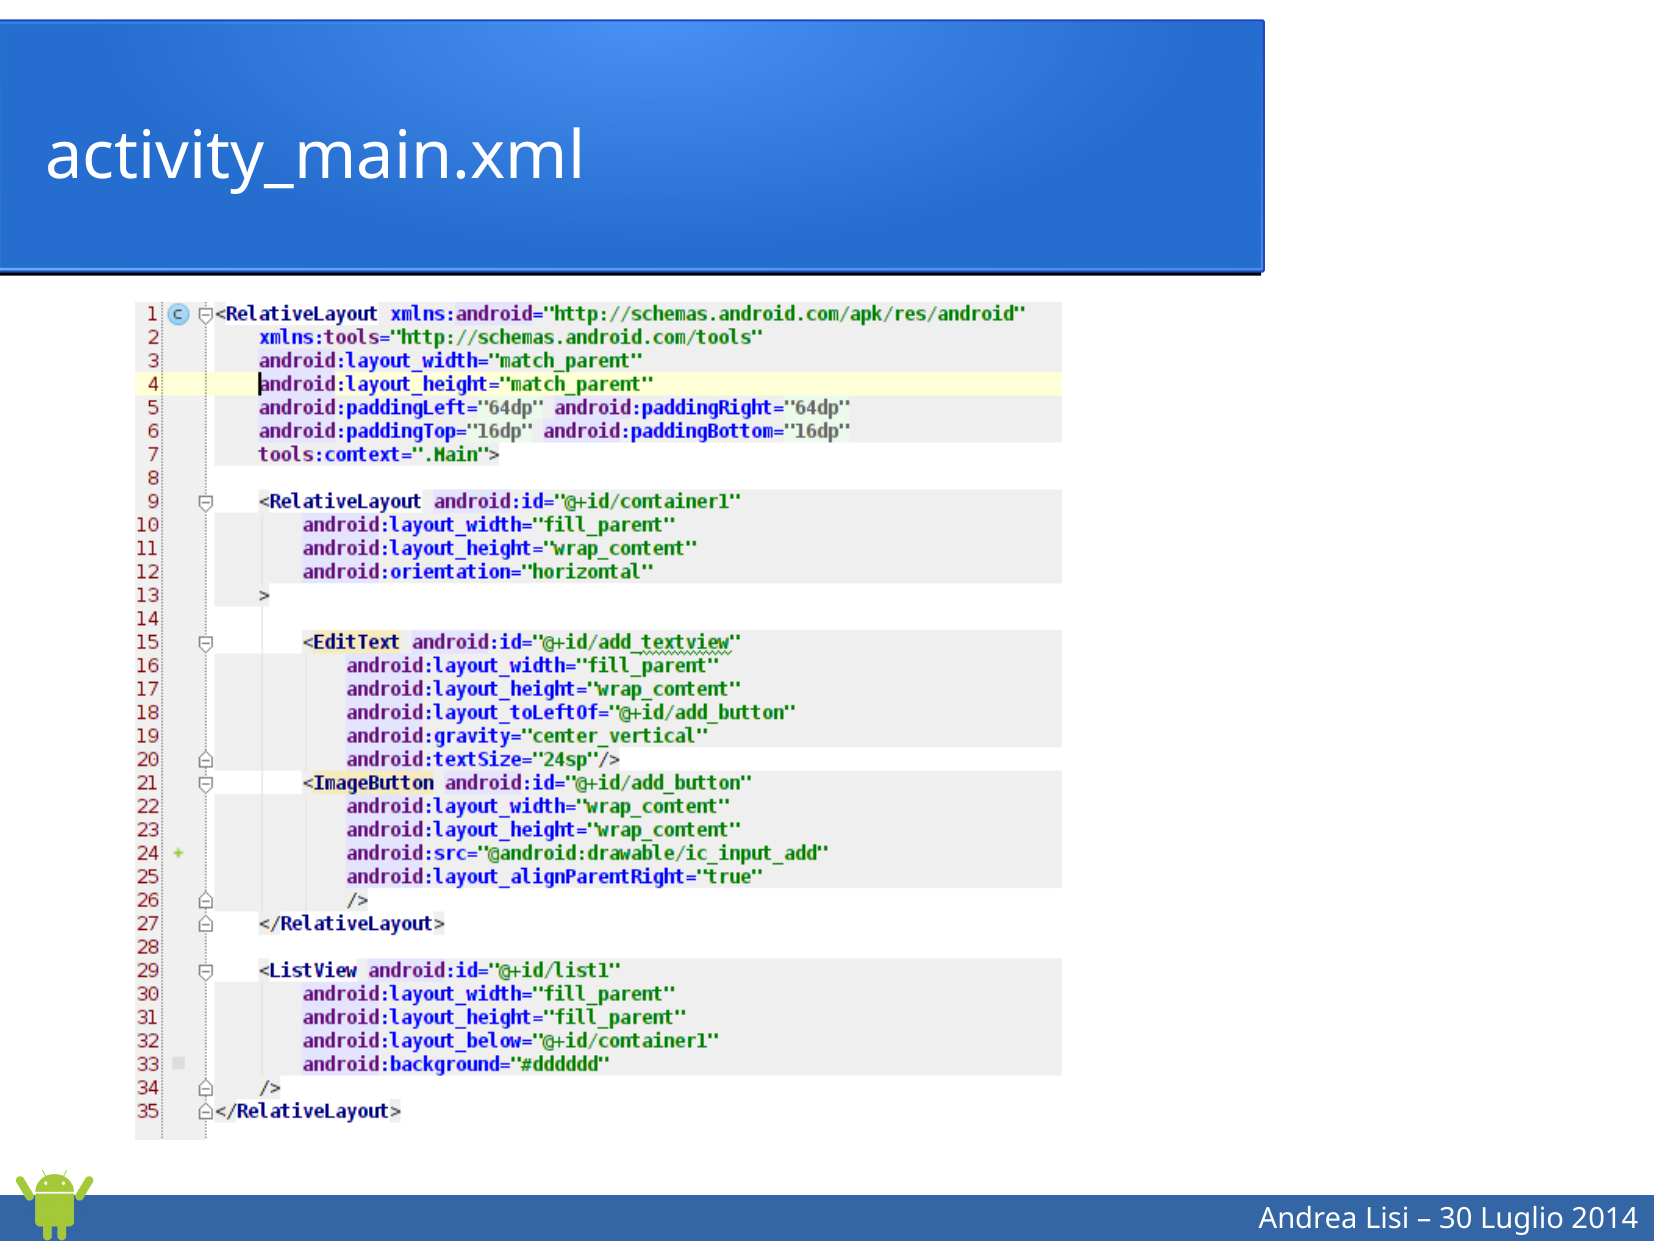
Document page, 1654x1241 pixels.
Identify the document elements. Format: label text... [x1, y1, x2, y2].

picture [135, 302, 1062, 1141]
text_box Andrea Lisi – 30 Luglio 2014 [100, 1195, 1654, 1241]
picture [9, 1167, 100, 1241]
title activity_main.xml [45, 49, 1250, 257]
